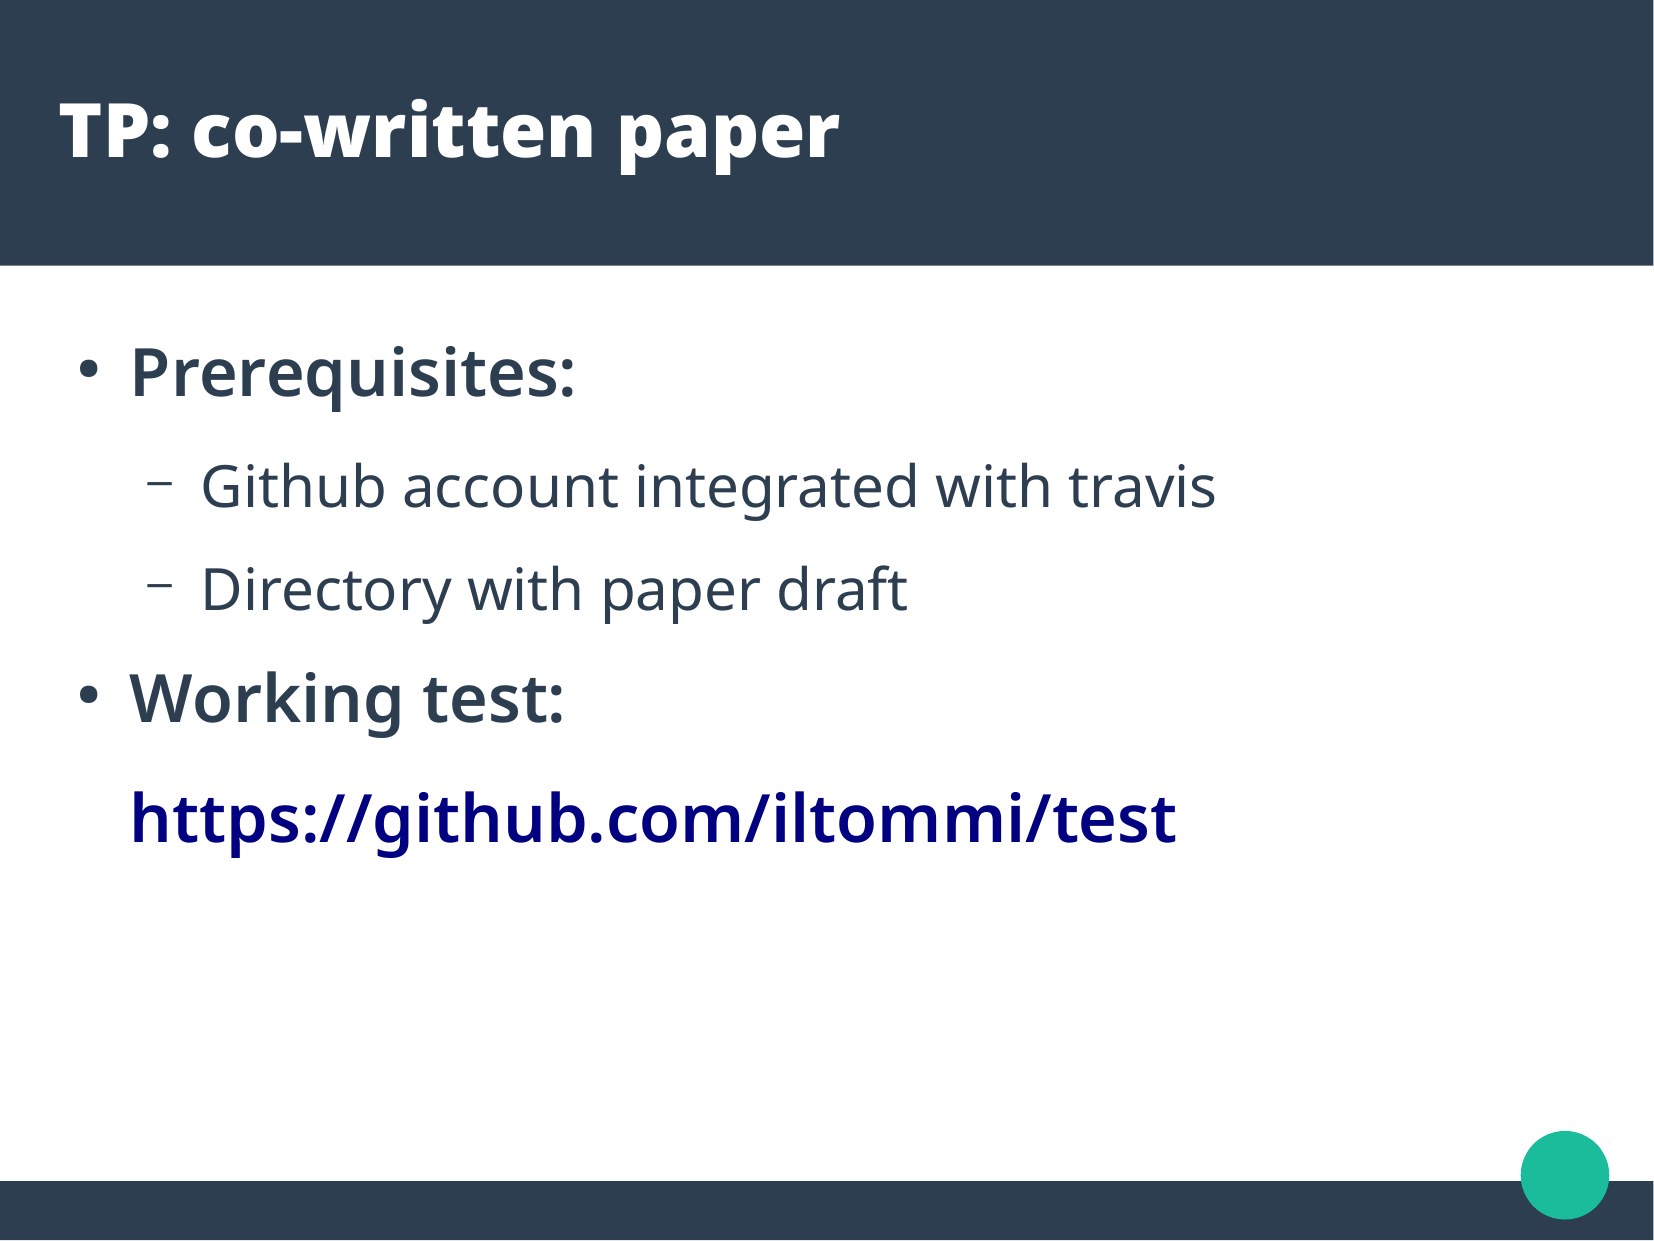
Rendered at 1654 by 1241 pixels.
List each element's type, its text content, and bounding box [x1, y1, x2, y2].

list Prerequisites: Github account integrated with travis Directory with paper draft Working test: https://github.com/iltommi/test [59, 324, 1619, 1152]
title TP: co-written paper [59, 49, 1595, 207]
